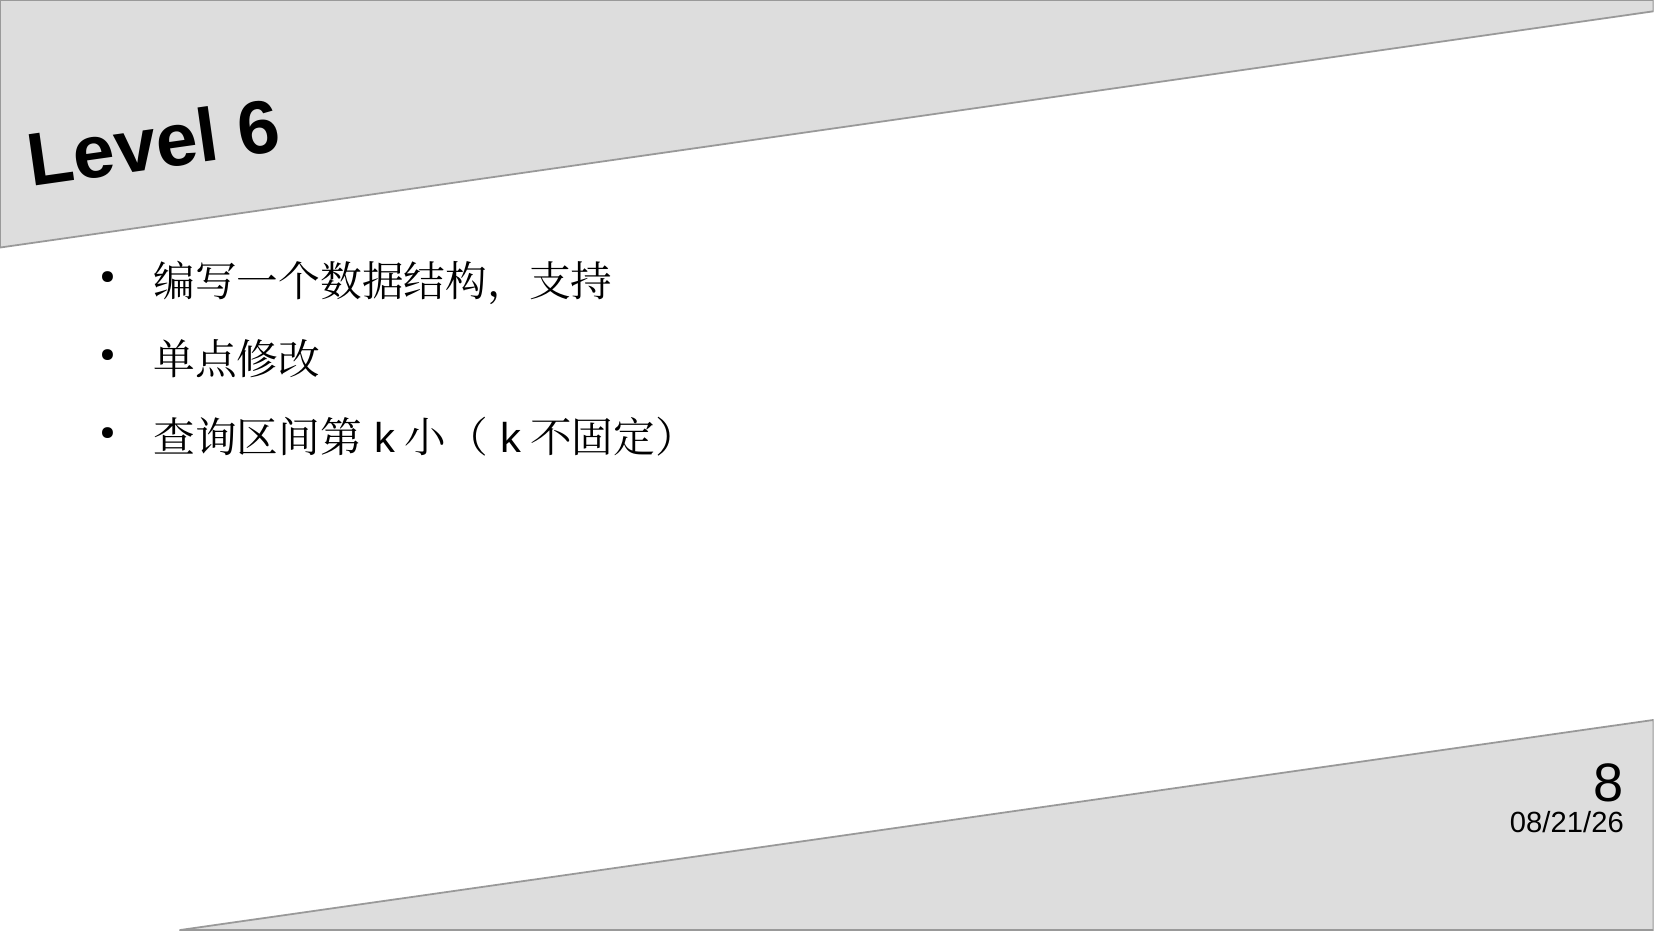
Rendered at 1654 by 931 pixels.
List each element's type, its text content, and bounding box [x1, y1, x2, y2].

list 编写一个数据结构，支持 单点修改 查询区间第k小（k不固定） [82, 248, 1538, 789]
title Level 6 [16, 0, 1501, 239]
